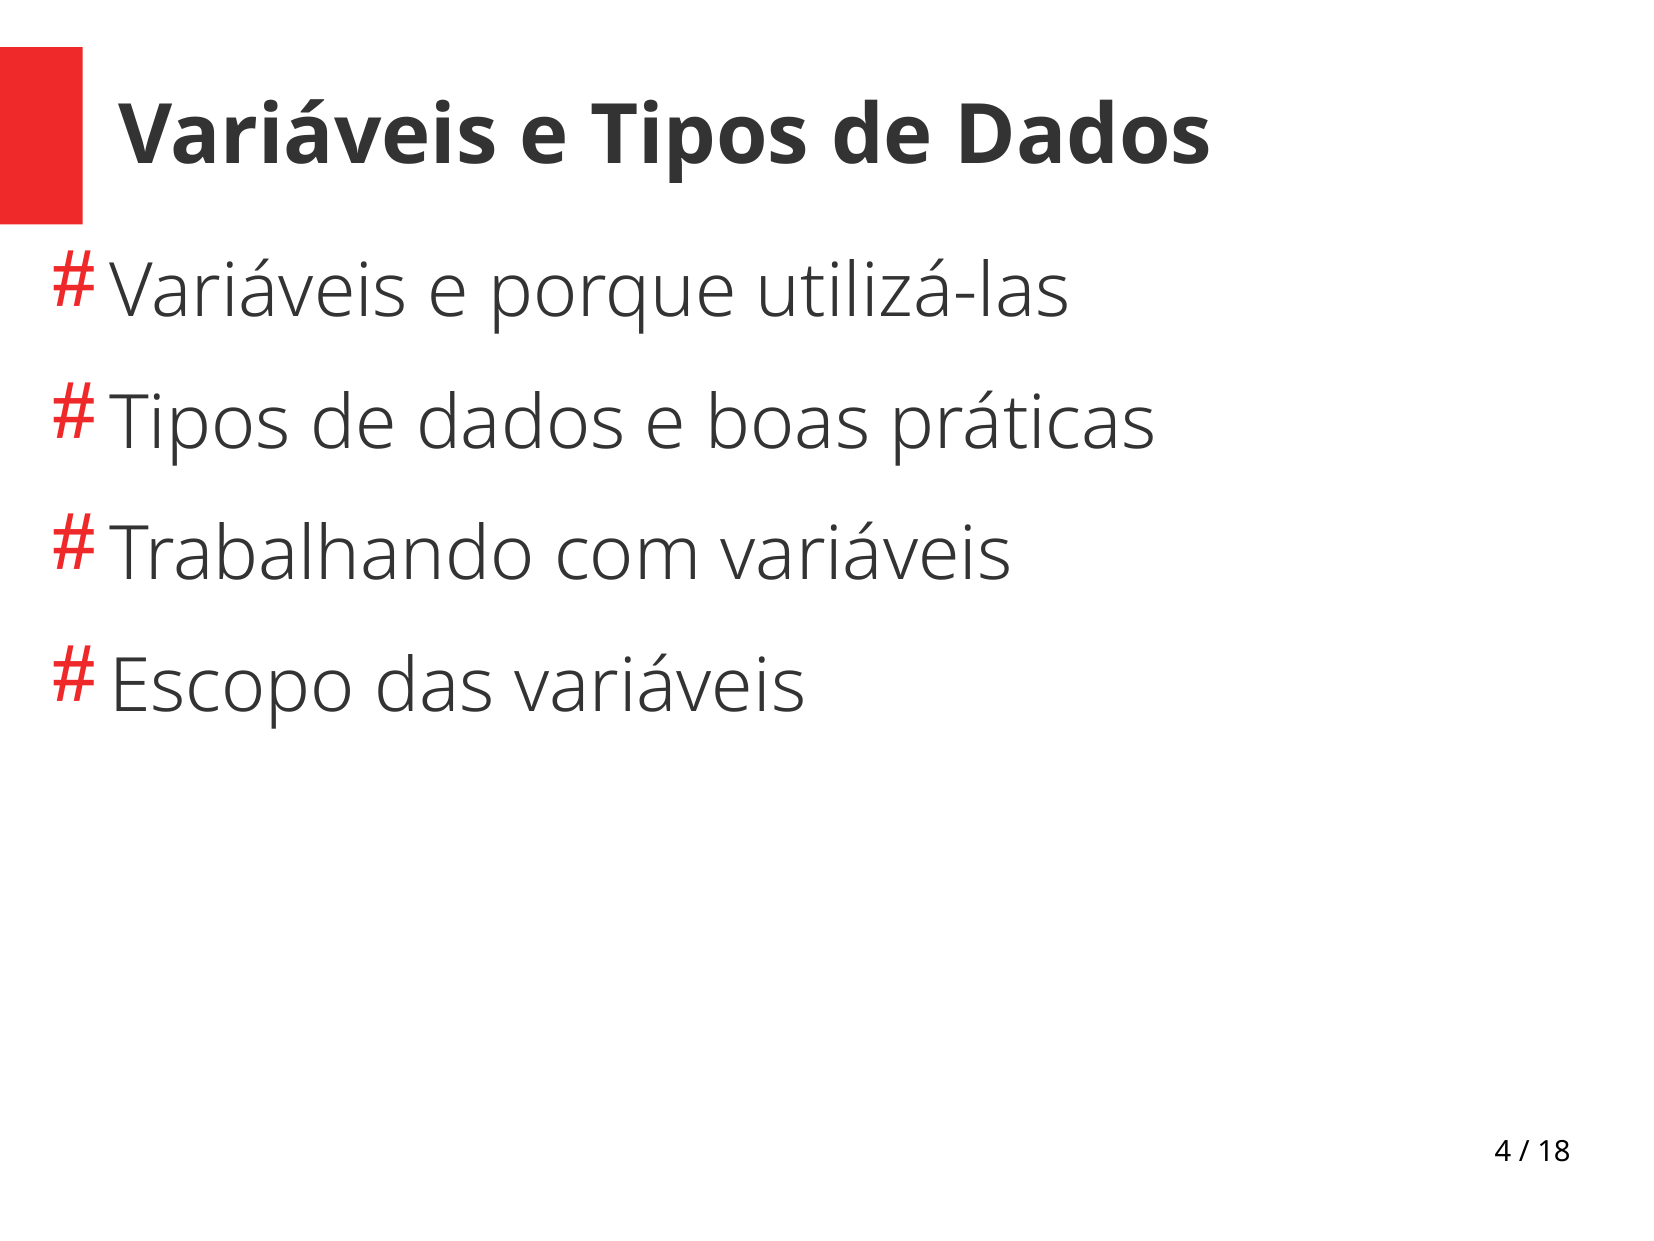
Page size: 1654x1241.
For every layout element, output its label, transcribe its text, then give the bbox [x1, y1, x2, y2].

title Variáveis e Tipos de Dados [118, 49, 1571, 213]
list Variáveis e porque utilizá-las Tipos de dados e boas práticas Trabalhando com variáveis Escopo das variáveis [35, 236, 1607, 1111]
